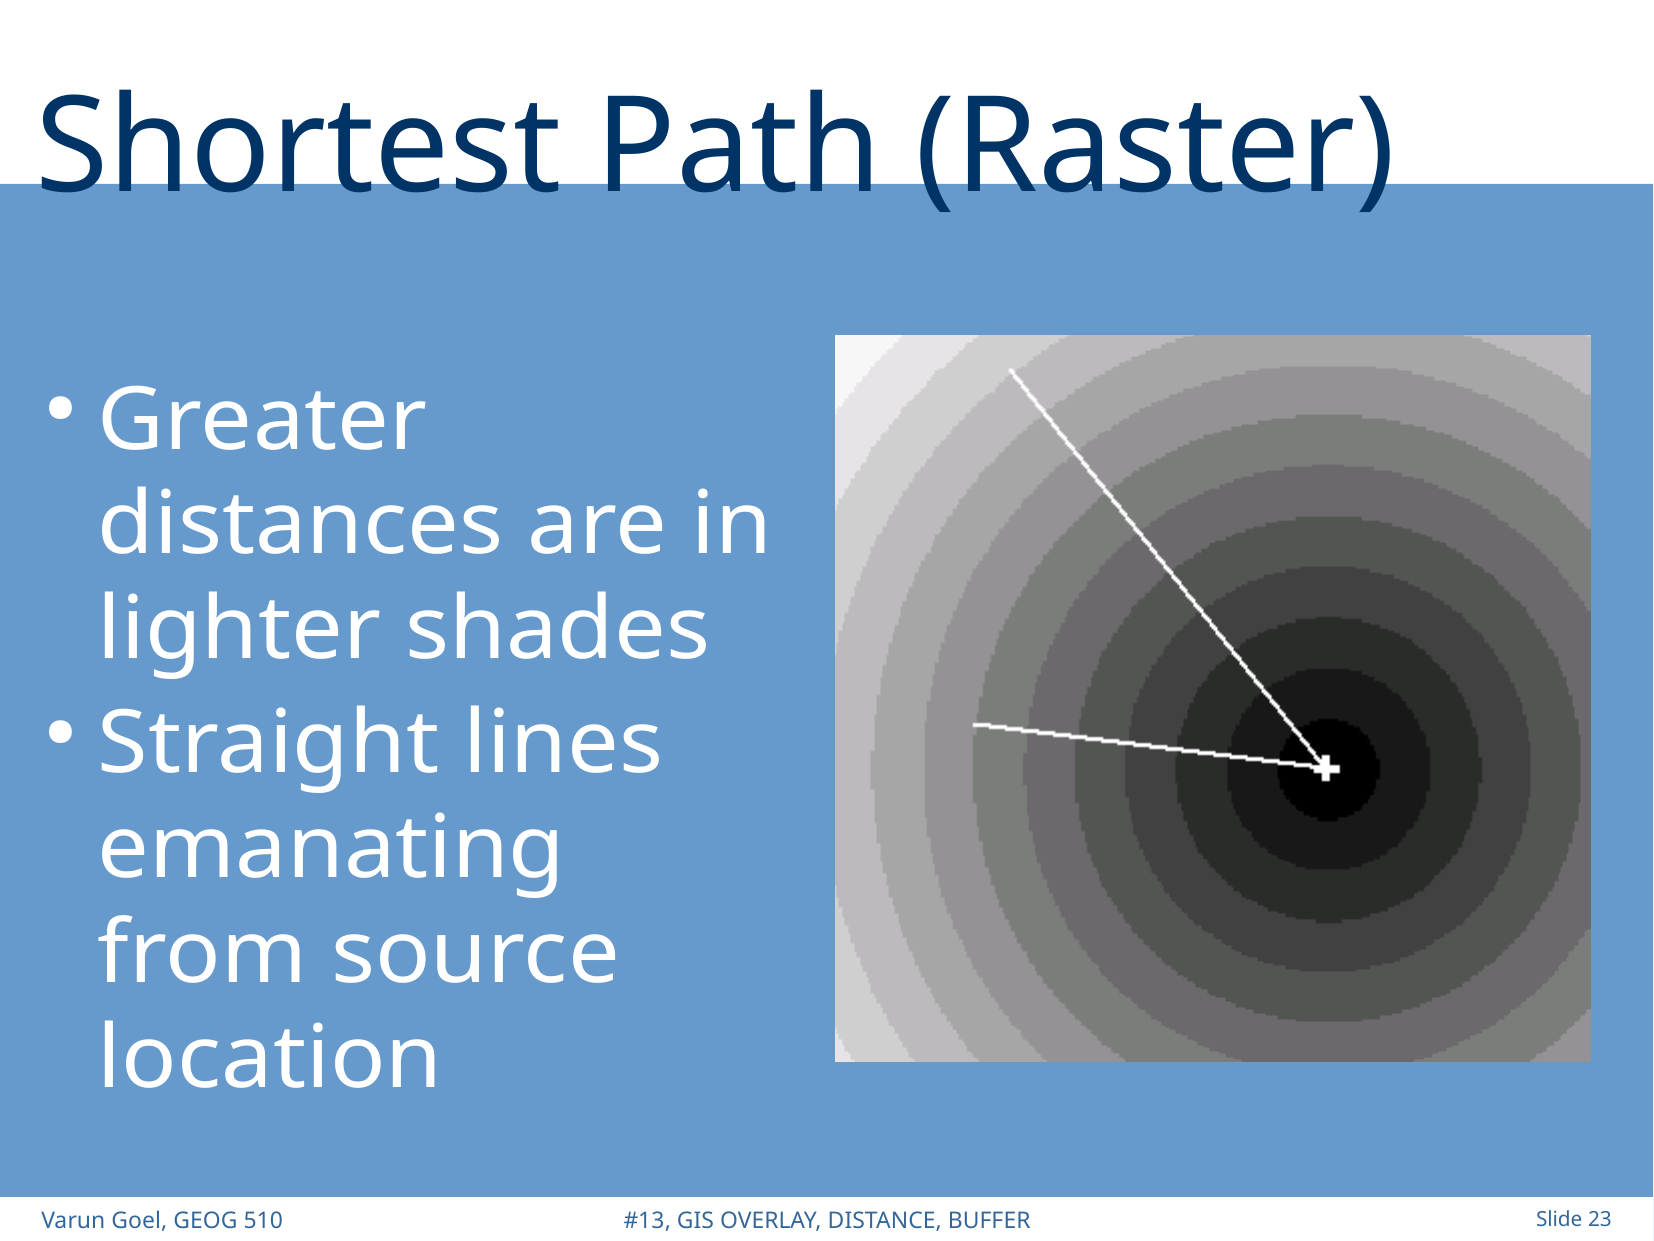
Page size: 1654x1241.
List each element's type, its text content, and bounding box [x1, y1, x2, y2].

title Shortest Path (Raster) [35, 35, 1573, 244]
chart [835, 335, 1591, 1062]
list Greater distances are in lighter shades Straight lines emanating from source location [26, 237, 792, 1156]
